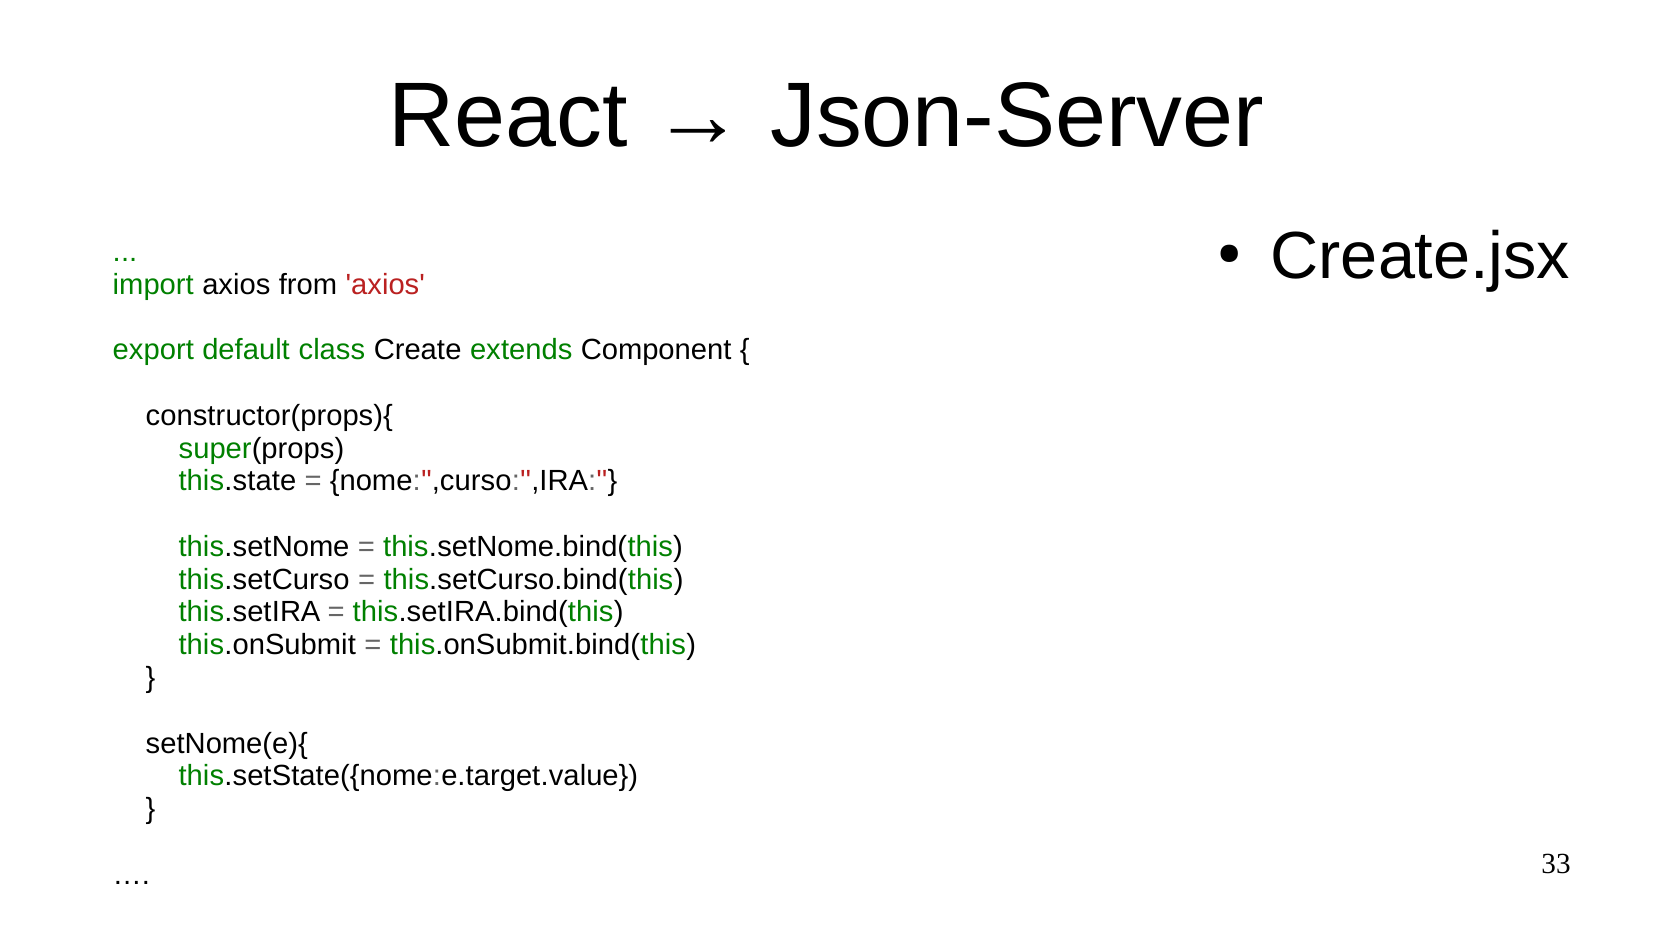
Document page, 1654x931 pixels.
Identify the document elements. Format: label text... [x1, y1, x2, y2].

list Create.jsx [82, 217, 1571, 758]
text_box ... import axios from 'axios' export default class Create extends Component { constructor(props){ super(props) this.state = {nome:'',curso:'',IRA:''} this.setNome = this.setNome.bind(this) this.setCurso = this.setCurso.bind(this) this.setIRA = this.setIRA.bind(this) this.onSubmit = this.onSubmit.bind(this) } setNome(e){ this.setState({nome:e.target.value}) } …. [97, 227, 1126, 898]
title React → Json-Server [82, 37, 1571, 193]
